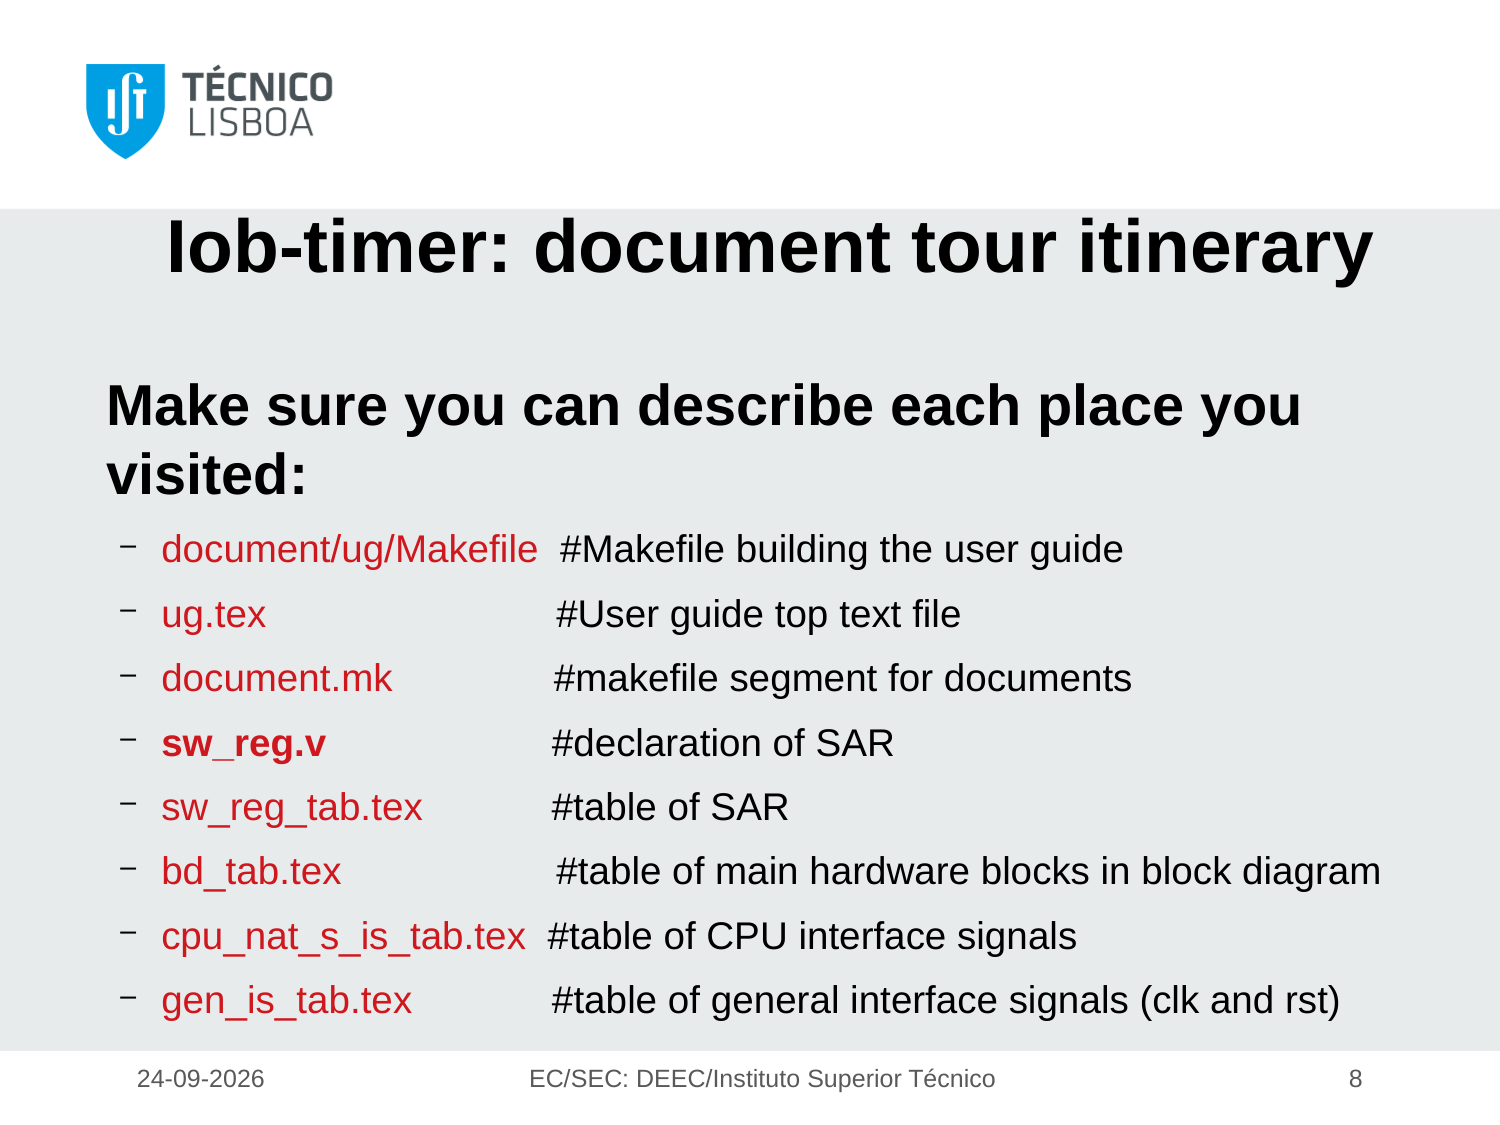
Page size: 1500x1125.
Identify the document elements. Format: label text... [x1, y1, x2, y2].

footer EC/SEC: DEEC/Instituto Superior Técnico [512, 1052, 1021, 1103]
slide_number 22-10-2020 [121, 1052, 425, 1103]
slide_number <number> [1077, 1052, 1378, 1103]
picture [0, 0, 1500, 1125]
title Iob-timer: document tour itinerary [151, 171, 1473, 314]
list Make sure you can describe each place you visited: document/ug/Makefile #Makefile building the user guide ug.tex #User guide top text file document.mk #makefile segment for documents sw_reg.v #declaration of SAR sw_reg_tab.tex #table of SAR bd_tab.tex #table of main hardware blocks in block diagram cpu_nat_s_is_tab.tex #table of CPU interface signals gen_is_tab.tex #table of general interface signals (clk and rst) [52, 367, 1465, 1030]
